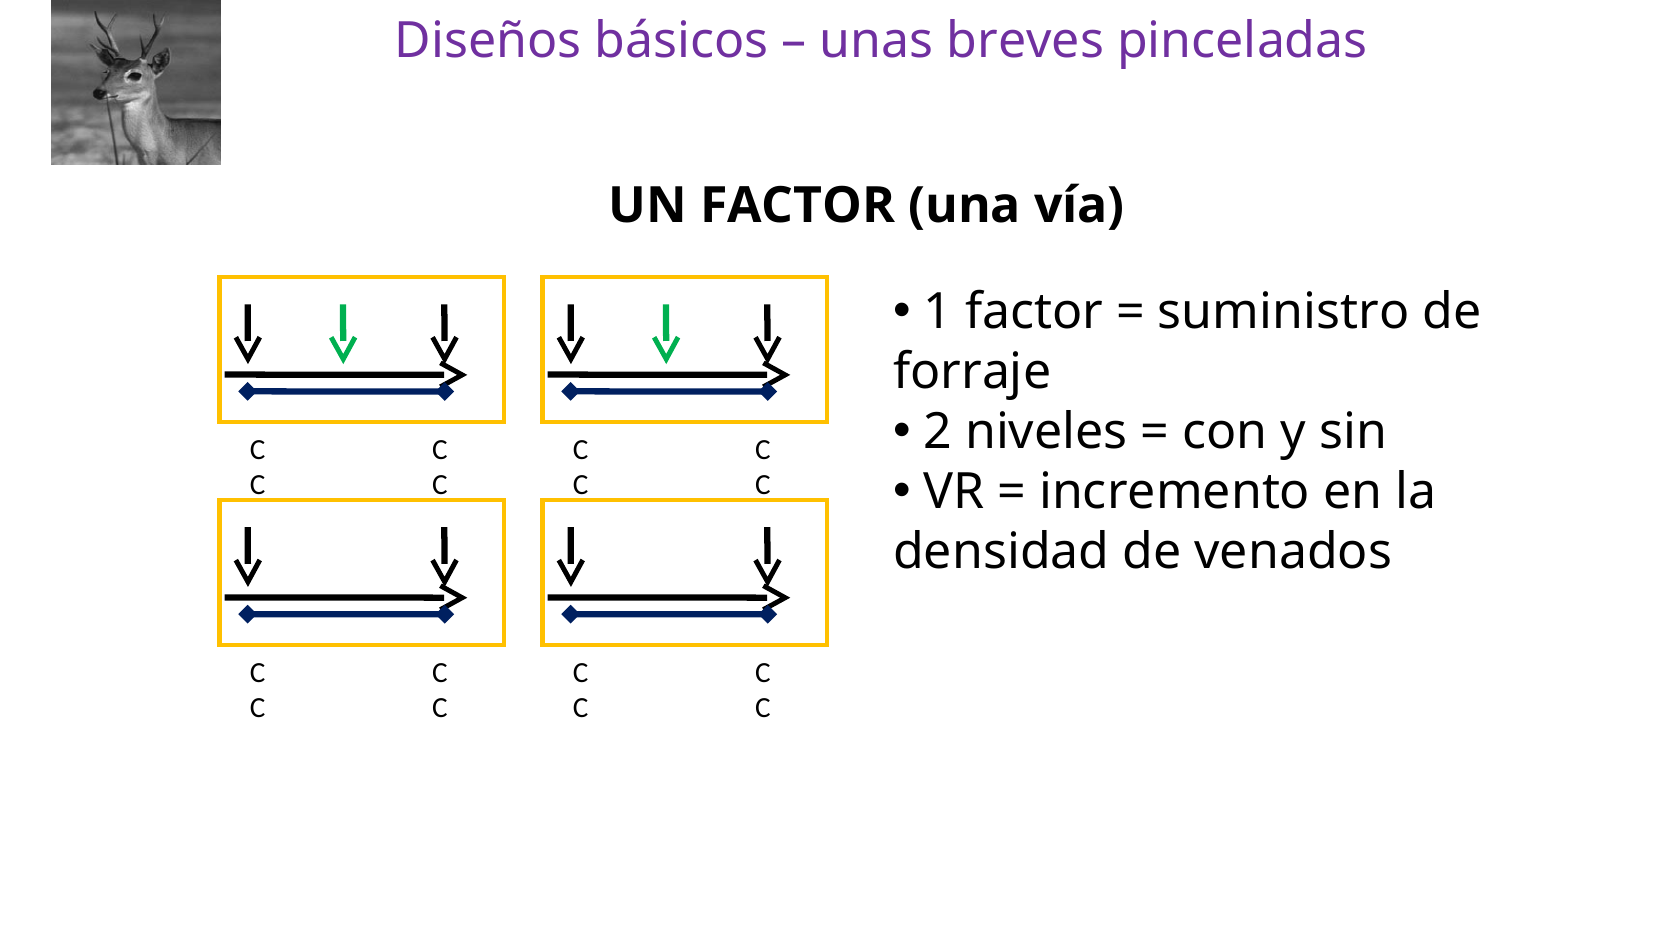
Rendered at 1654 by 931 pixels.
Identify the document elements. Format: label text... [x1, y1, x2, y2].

text_box C C [740, 422, 786, 508]
picture [51, 0, 221, 165]
text_box C C [235, 422, 281, 508]
text_box Diseños básicos – unas breves pinceladas [380, 0, 1384, 76]
text_box C C [417, 422, 463, 508]
text_box C C [558, 645, 604, 731]
text_box C C [740, 645, 786, 732]
text_box UN FACTOR (una vía) [593, 164, 1141, 241]
text_box C C [417, 645, 463, 732]
text_box C C [558, 422, 604, 508]
text_box 1 factor = suministro de forraje 2 niveles = con y sin VR = incremento en la densidad de venados [878, 271, 1615, 587]
text_box C C [235, 645, 281, 731]
